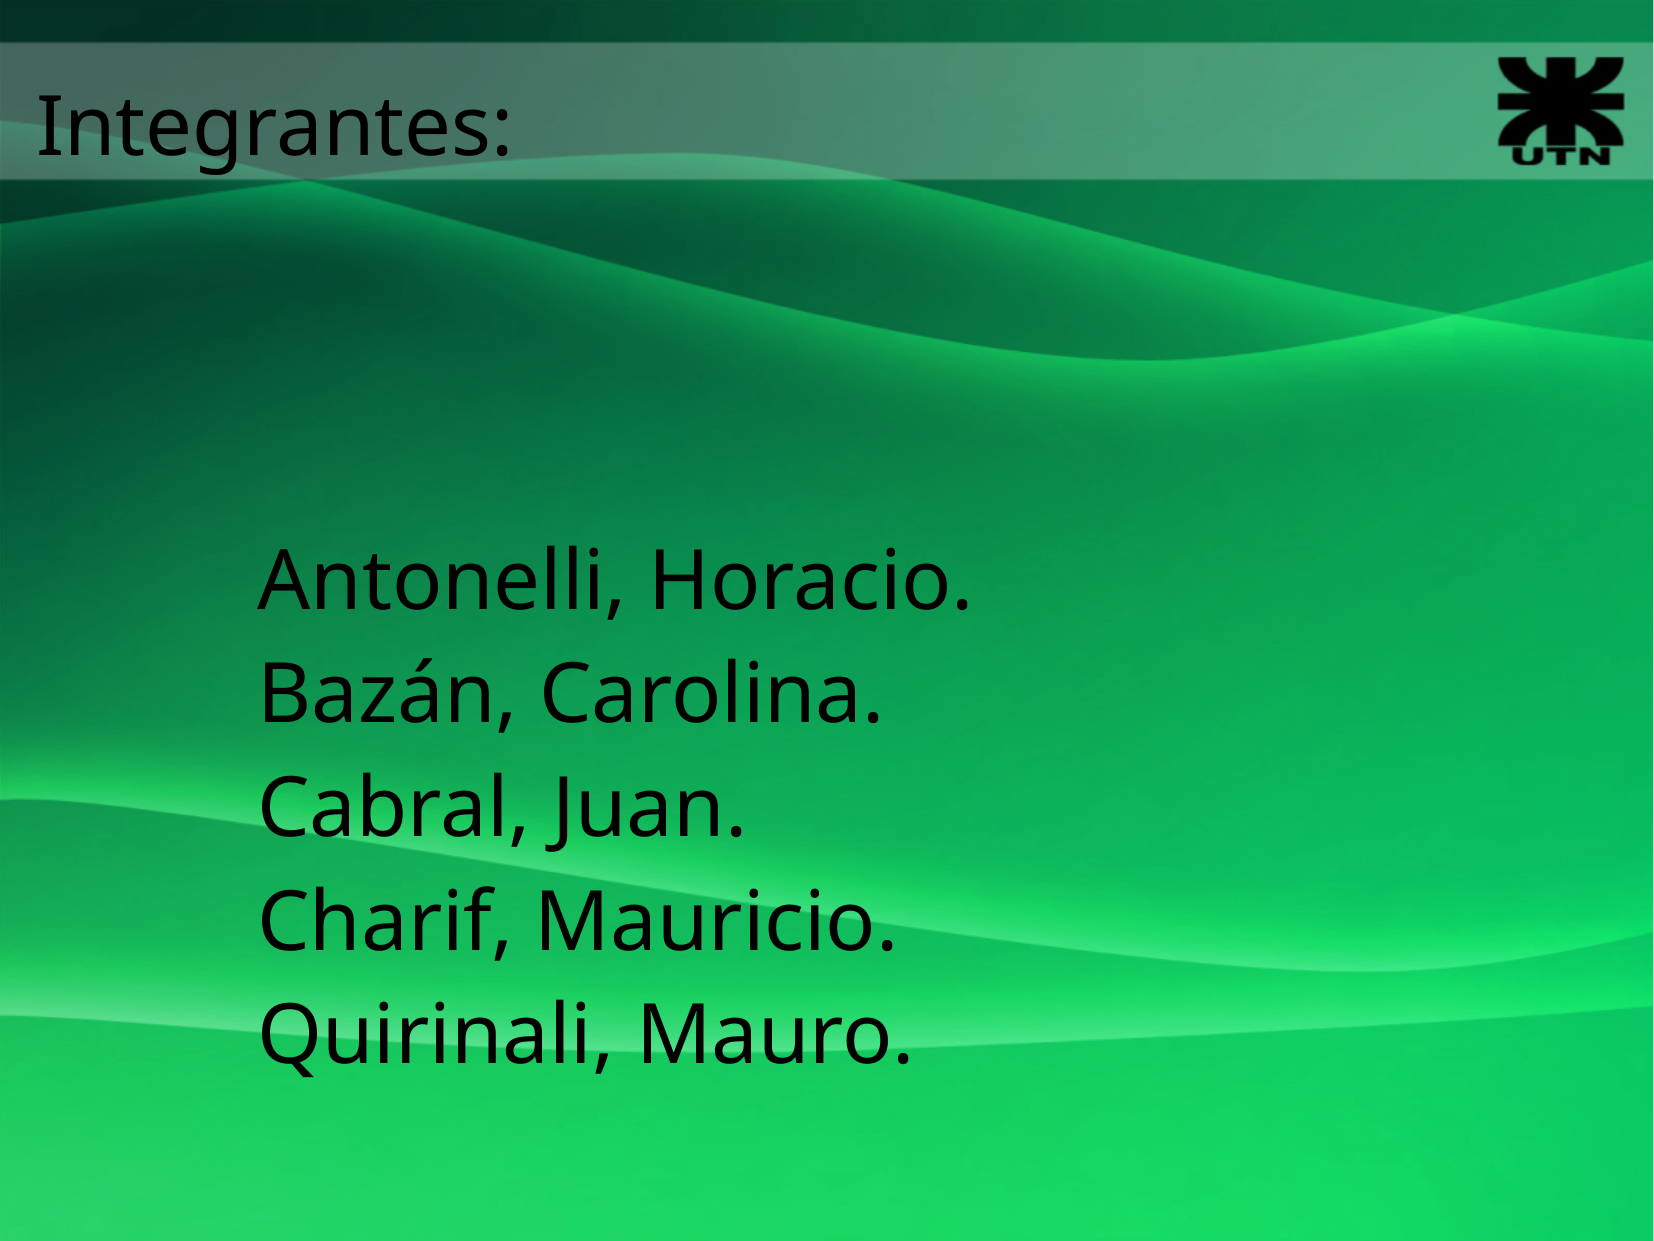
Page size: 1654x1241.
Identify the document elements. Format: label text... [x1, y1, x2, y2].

picture [0, 0, 1654, 1241]
text_box Integrantes: Antonelli, Horacio. Bazán, Carolina. Cabral, Juan. Charif, Mauricio. Quirinali, Mauro. [21, 59, 1654, 1211]
